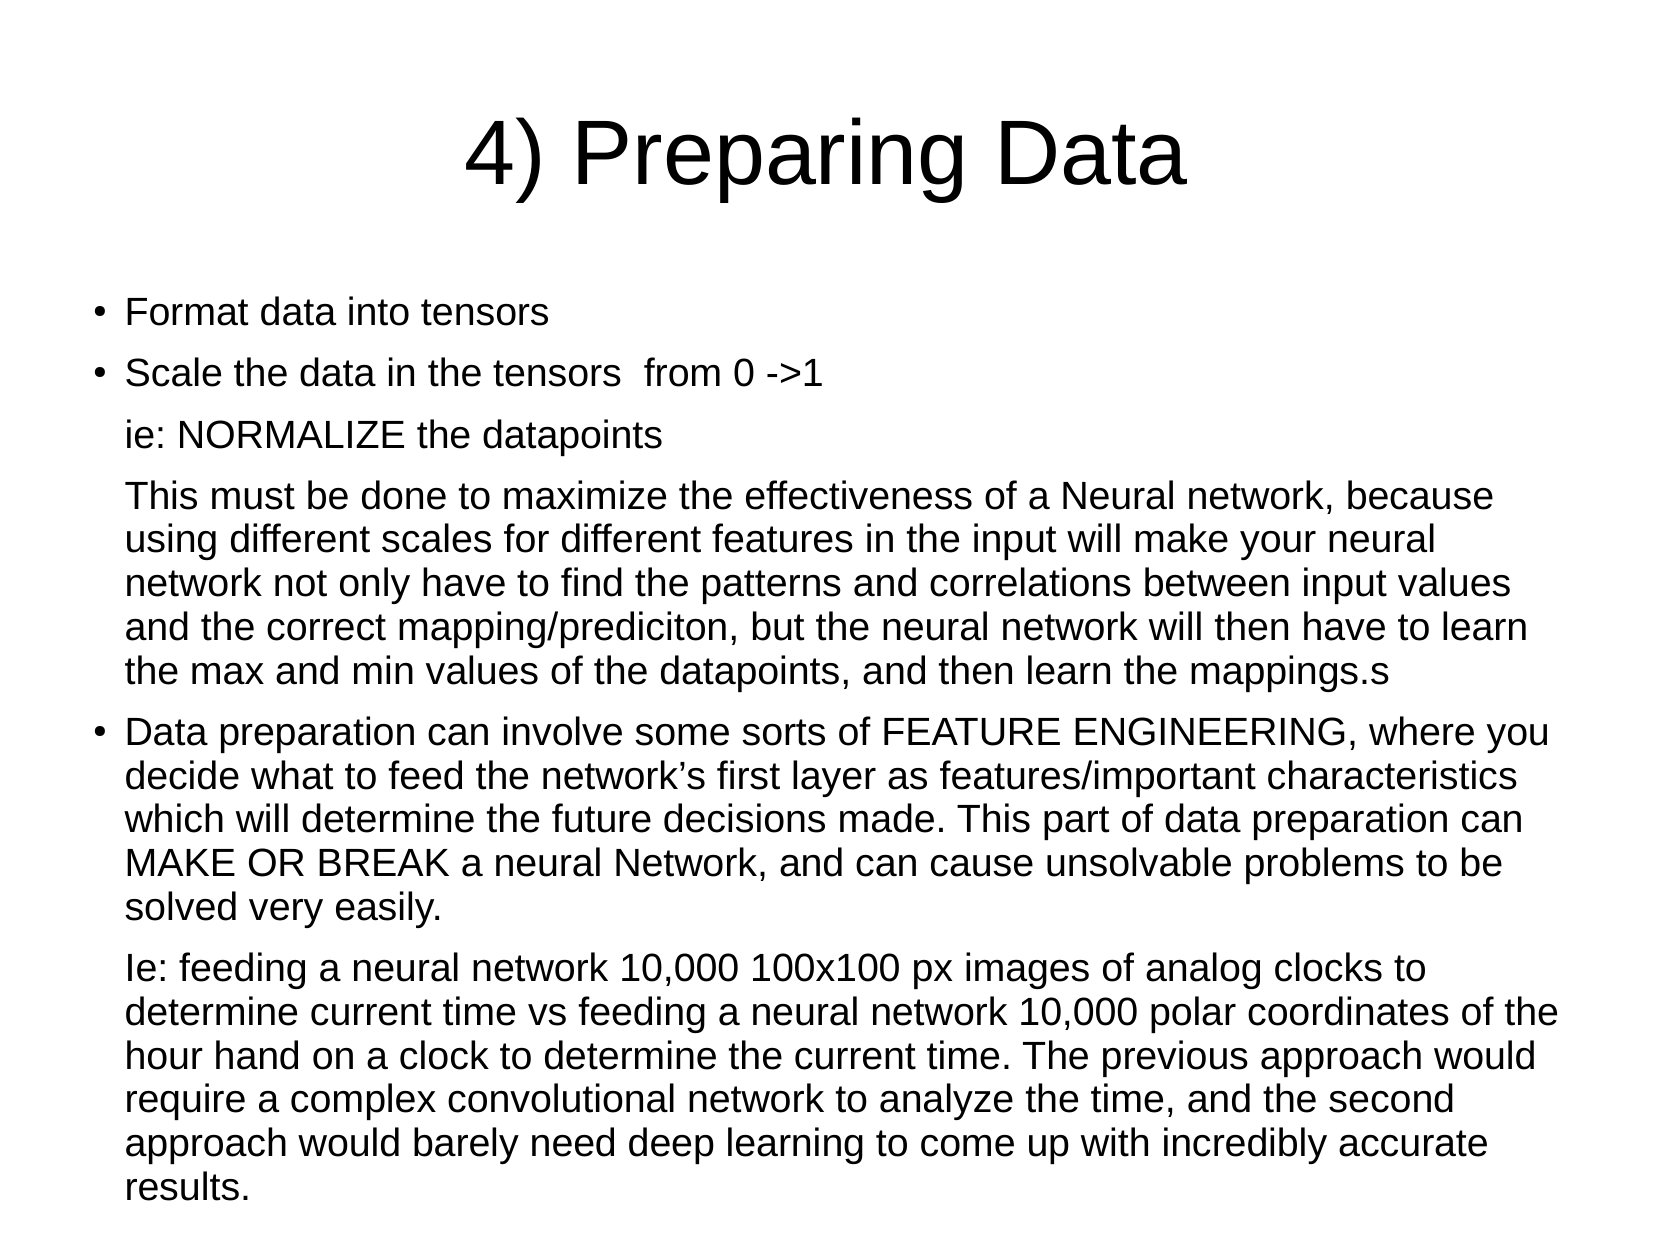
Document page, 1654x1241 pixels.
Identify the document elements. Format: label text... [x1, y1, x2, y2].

title 4) Preparing Data [82, 49, 1571, 257]
list Format data into tensors Scale the data in the tensors from 0 ->1 ie: NORMALIZE the datapoints This must be done to maximize the effectiveness of a Neural network, because using different scales for different features in the input will make your neural network not only have to find the patterns and correlations between input values and the correct mapping/prediciton, but the neural network will then have to learn the max and min values of the datapoints, and then learn the mappings.s Data preparation can involve some sorts of FEATURE ENGINEERING, where you decide what to feed the network’s first layer as features/important characteristics which will determine the future decisions made. This part of data preparation can MAKE OR BREAK a neural Network, and can cause unsolvable problems to be solved very easily. Ie: feeding a neural network 10,000 100x100 px images of analog clocks to determine current time vs feeding a neural network 10,000 polar coordinates of the hour hand on a clock to determine the current time. The previous approach would require a complex convolutional network to analyze the time, and the second approach would barely need deep learning to come up with incredibly accurate results. [82, 290, 1571, 1229]
